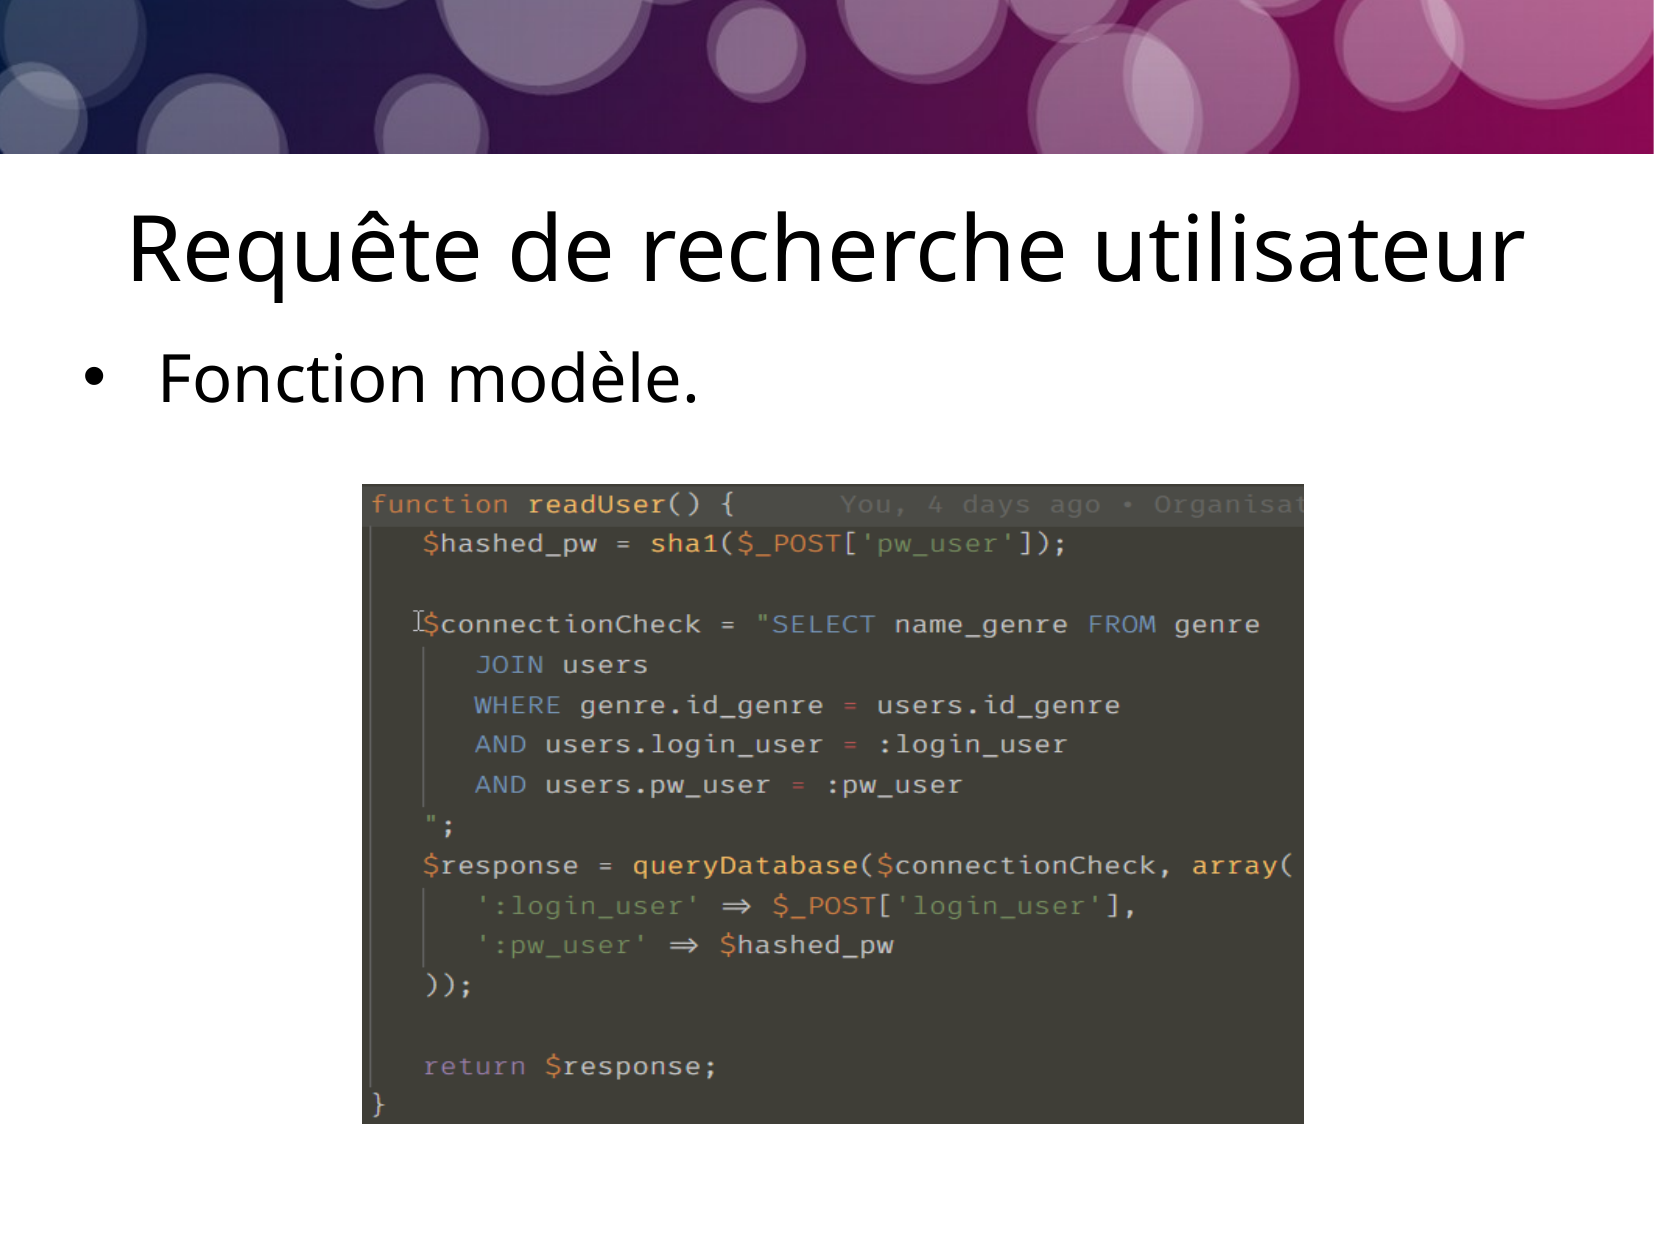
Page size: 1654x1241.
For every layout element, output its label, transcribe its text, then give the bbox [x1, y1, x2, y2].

picture [362, 484, 1304, 1124]
list Fonction modèle. [82, 335, 1585, 480]
title Requête de recherche utilisateur [82, 159, 1571, 331]
